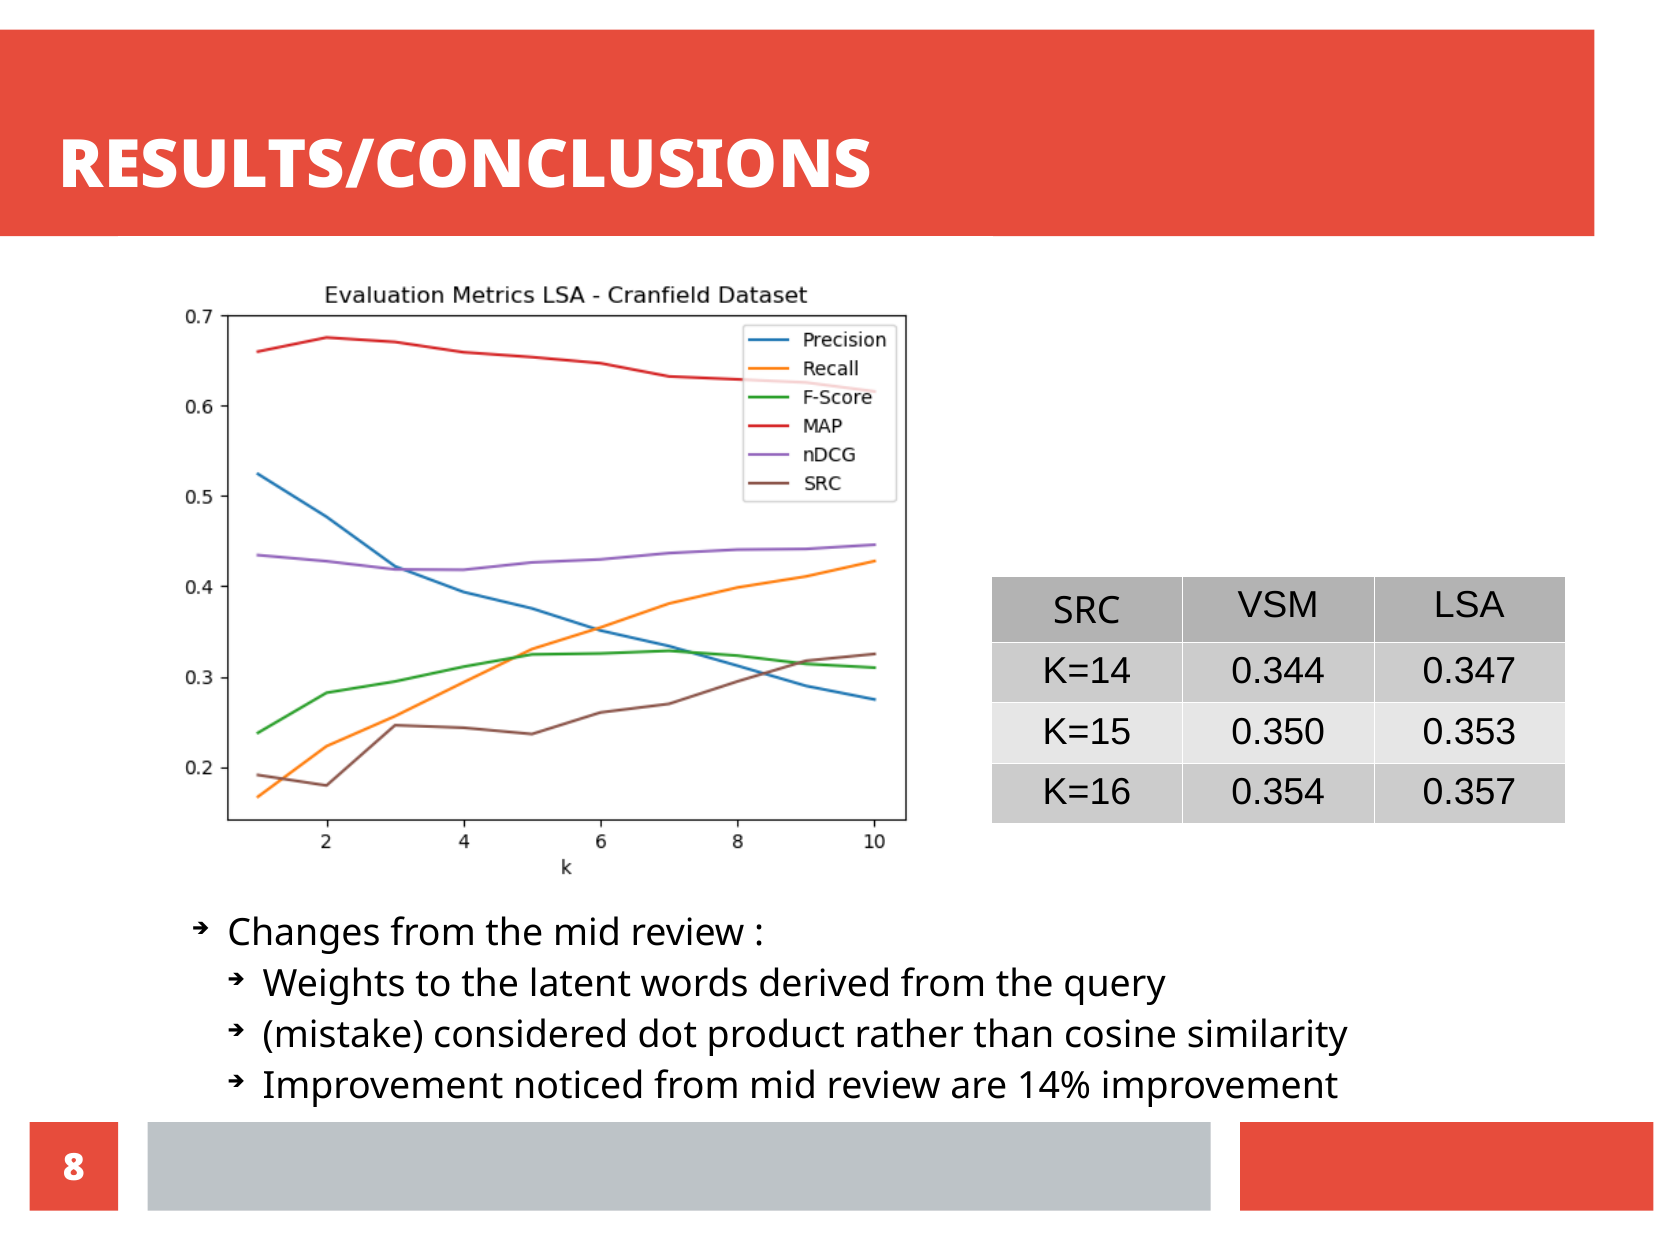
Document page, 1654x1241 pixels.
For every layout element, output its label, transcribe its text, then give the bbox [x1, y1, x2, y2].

table_cell 0.344 [1183, 643, 1374, 702]
table_cell 0.354 [1183, 764, 1374, 823]
table_cell K=14 [992, 643, 1182, 702]
table_header VSM [1183, 577, 1374, 642]
table_header SRC [992, 577, 1182, 642]
table_cell 0.347 [1375, 643, 1565, 702]
table_cell 0.357 [1375, 764, 1565, 823]
table_cell K=15 [992, 703, 1182, 763]
text_box Changes from the mid review : Weights to the latent words derived from the query (mistake) considered dot product rather than cosine similarity Improvement noticed from mid review are 14% improvement [177, 897, 1536, 1111]
table_header LSA [1375, 577, 1565, 642]
table_cell K=16 [992, 764, 1182, 823]
title RESULTS/CONCLUSIONS [59, 59, 1595, 207]
table_cell 0.350 [1183, 703, 1374, 763]
table_cell 0.353 [1375, 703, 1565, 763]
picture [118, 236, 993, 892]
